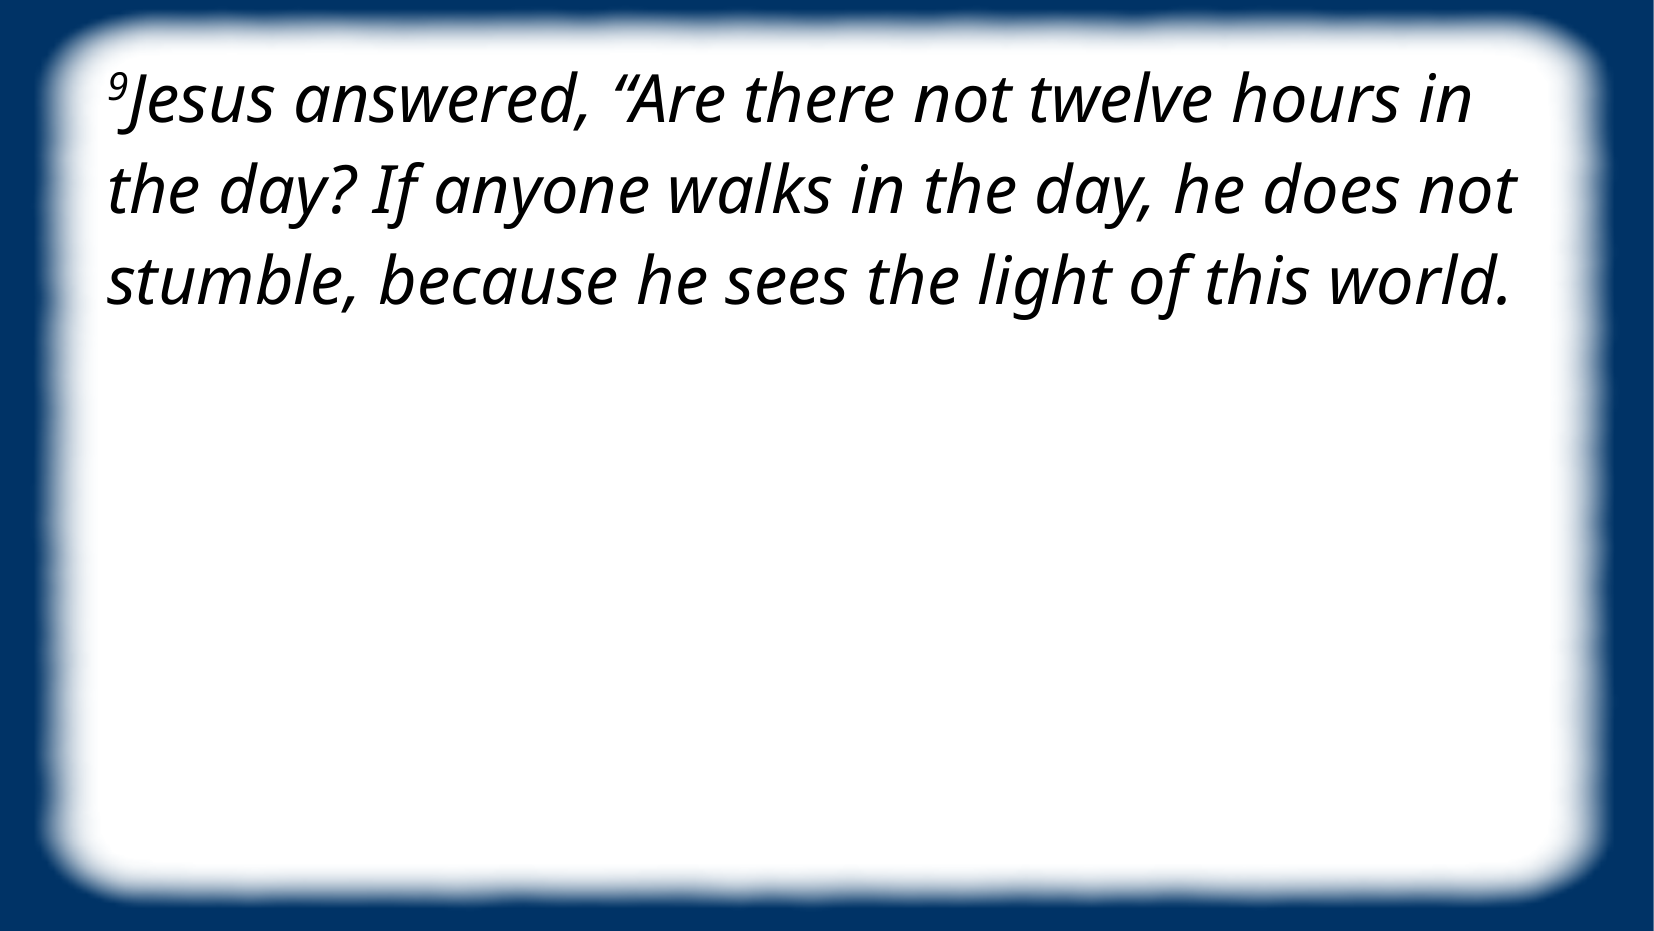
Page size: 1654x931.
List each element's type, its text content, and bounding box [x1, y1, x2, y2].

picture [0, 0, 1654, 931]
text_box 9Jesus answered, “Are there not twelve hours in the day? If anyone walks in the day, he does not stumble, because he sees the light of this world. [92, 44, 1561, 361]
